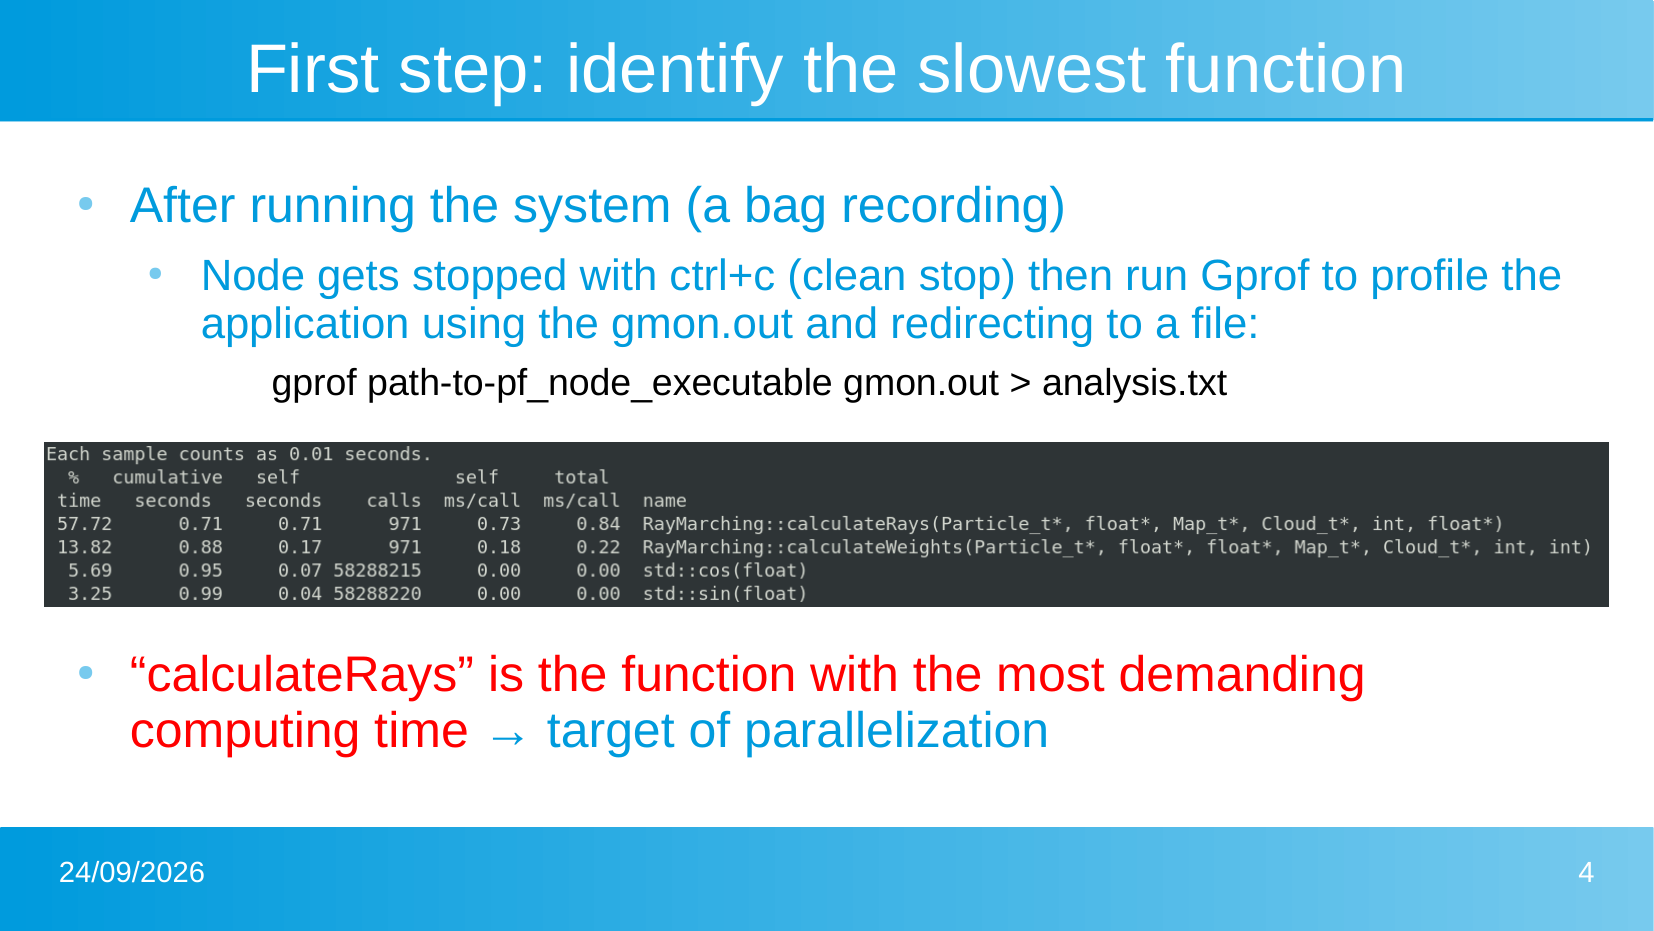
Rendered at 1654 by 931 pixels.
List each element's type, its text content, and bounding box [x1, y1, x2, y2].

list After running the system (a bag recording) Node gets stopped with ctrl+c (clean stop) then run Gprof to profile the application using the gmon.out and redirecting to a file: gprof path-to-pf_node_executable gmon.out > analysis.txt “calculateRays” is the function with the most demanding computing time → target of parallelization [59, 607, 1595, 798]
picture [44, 442, 1609, 607]
list After running the system (a bag recording) Node gets stopped with ctrl+c (clean stop) then run Gprof to profile the application using the gmon.out and redirecting to a file: gprof path-to-pf_node_executable gmon.out > analysis.txt “calculateRays” is the function with the most demanding computing time → target of parallelization [59, 177, 1595, 442]
title First step: identify the slowest function [59, 29, 1595, 108]
